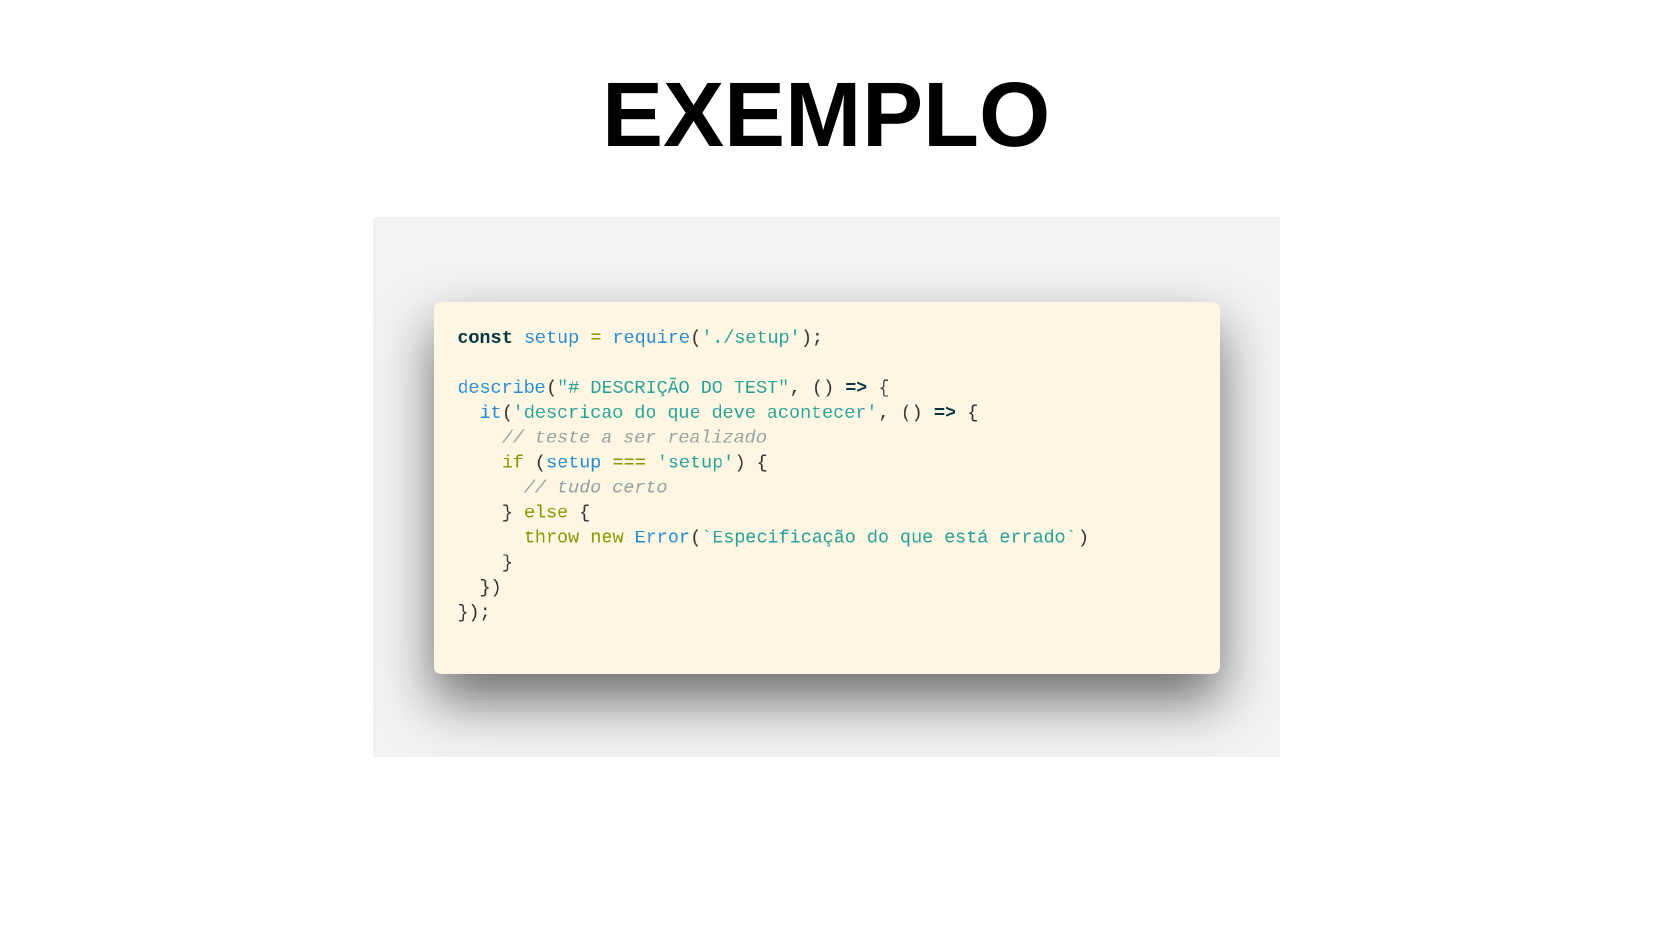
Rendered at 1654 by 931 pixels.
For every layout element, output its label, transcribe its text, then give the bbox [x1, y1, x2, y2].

picture [373, 217, 1280, 758]
title EXEMPLO [82, 37, 1571, 193]
